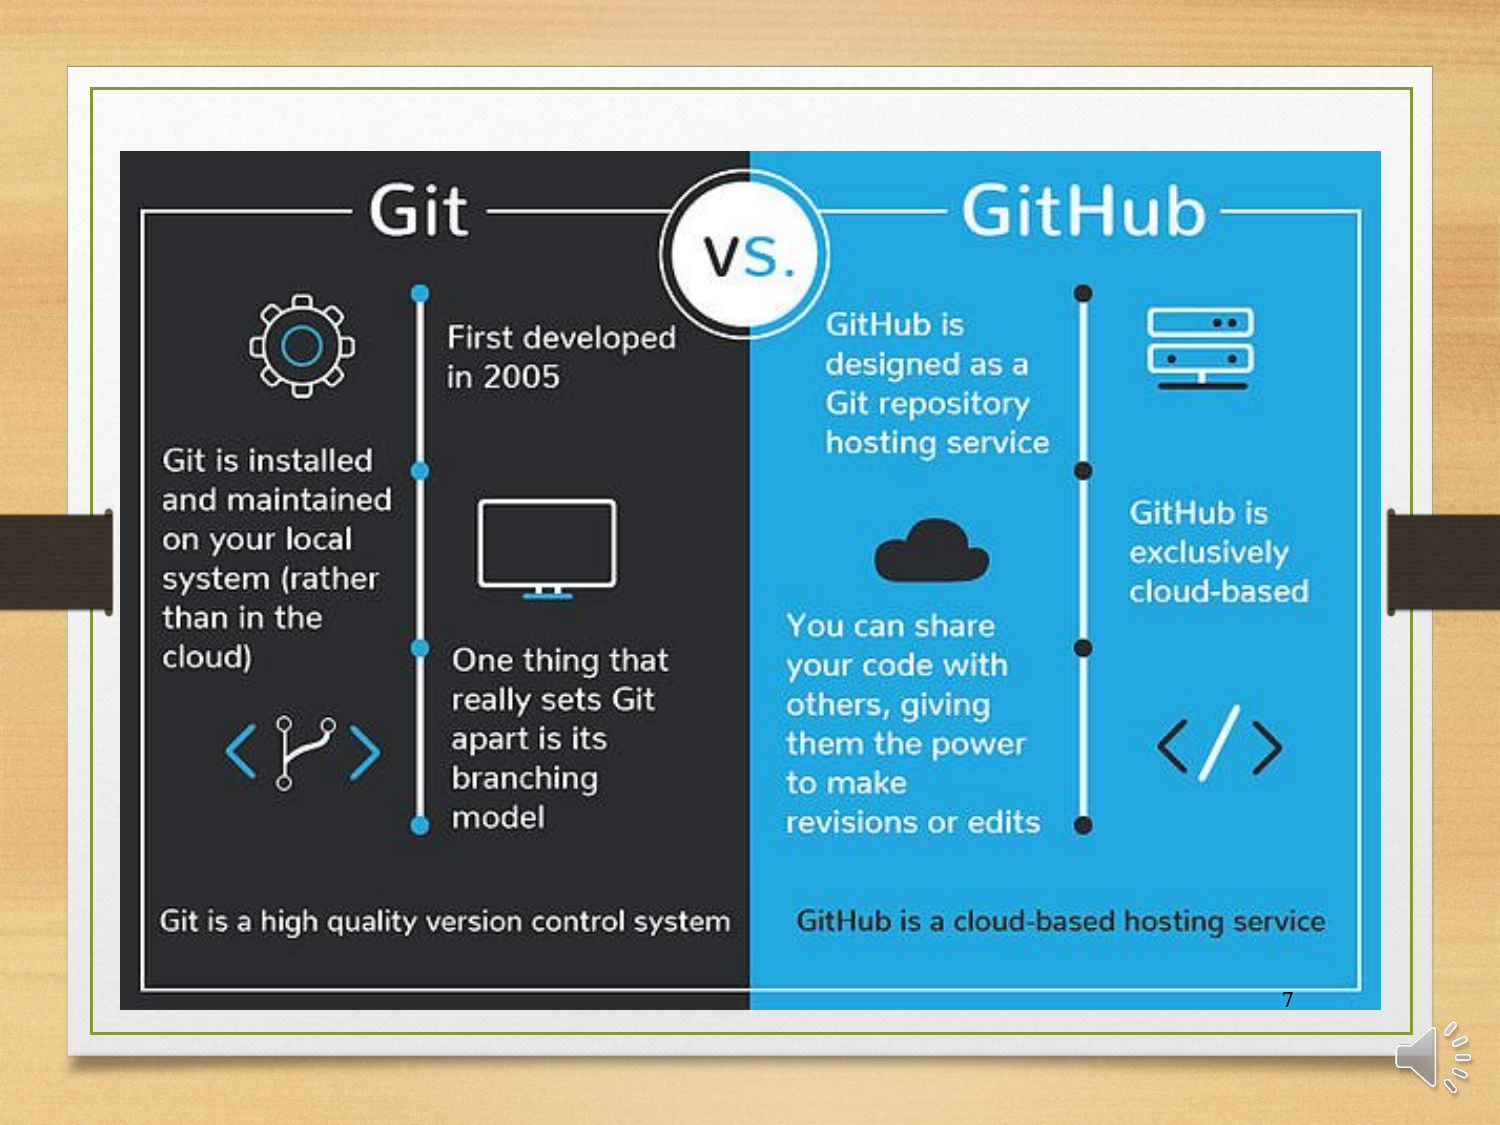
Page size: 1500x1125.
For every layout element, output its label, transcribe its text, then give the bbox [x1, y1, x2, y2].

text_box <number> [1243, 977, 1309, 1024]
picture [0, 0, 1500, 1125]
